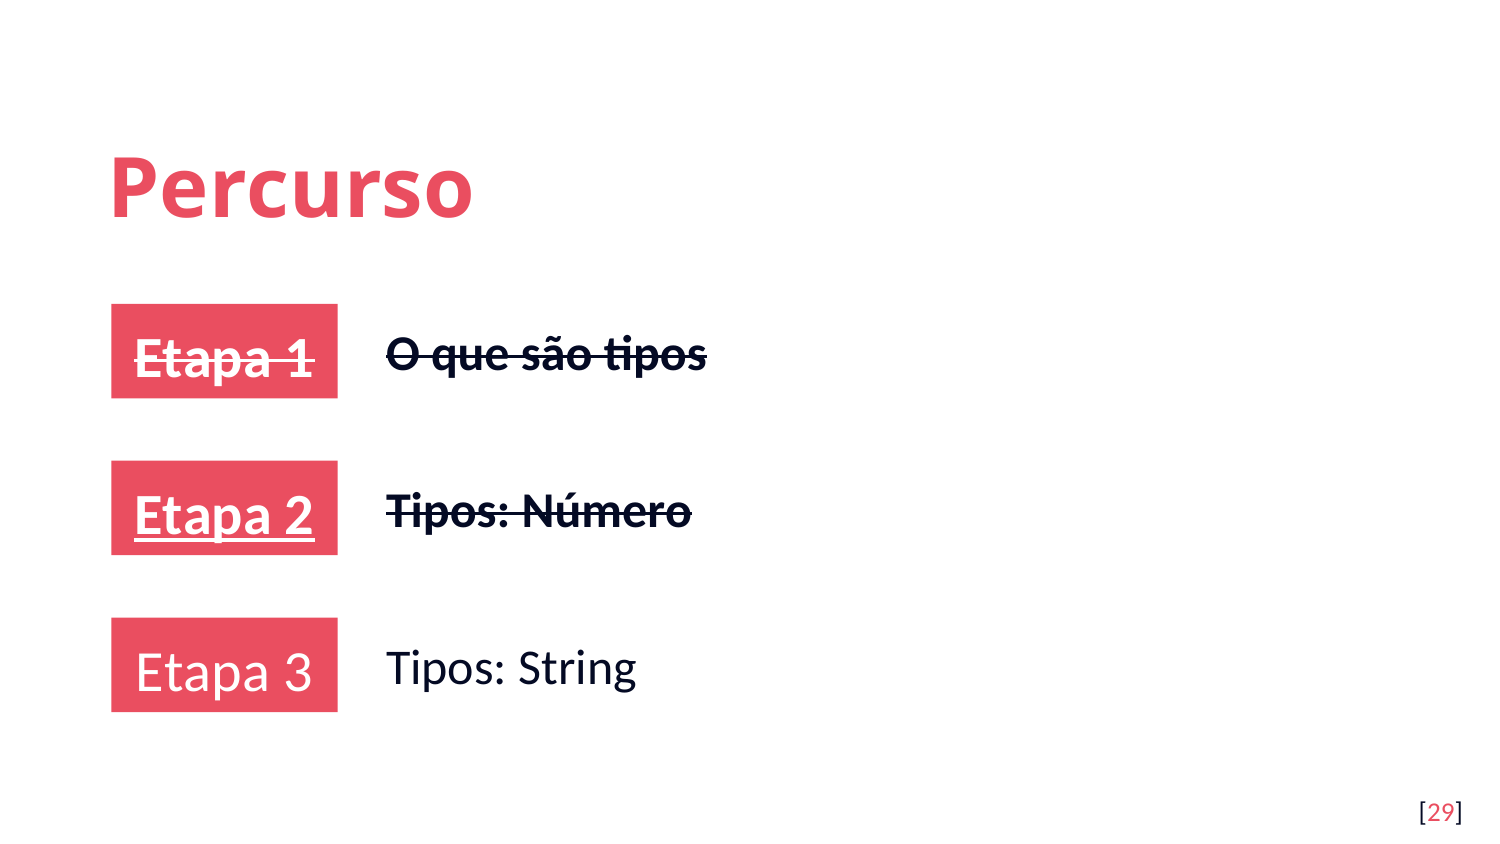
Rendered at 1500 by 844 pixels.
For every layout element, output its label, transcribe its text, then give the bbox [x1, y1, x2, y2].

text_box O que são tipos [371, 313, 1384, 389]
text_box Tipos: Número [371, 470, 1384, 546]
text_box Etapa 1 [111, 303, 338, 399]
text_box Etapa 2 [111, 460, 338, 556]
text_box Percurso [92, 104, 1309, 243]
text_box Etapa 3 [111, 617, 338, 713]
text_box Tipos: String [371, 627, 1384, 703]
slide_number [29] [1403, 779, 1494, 844]
